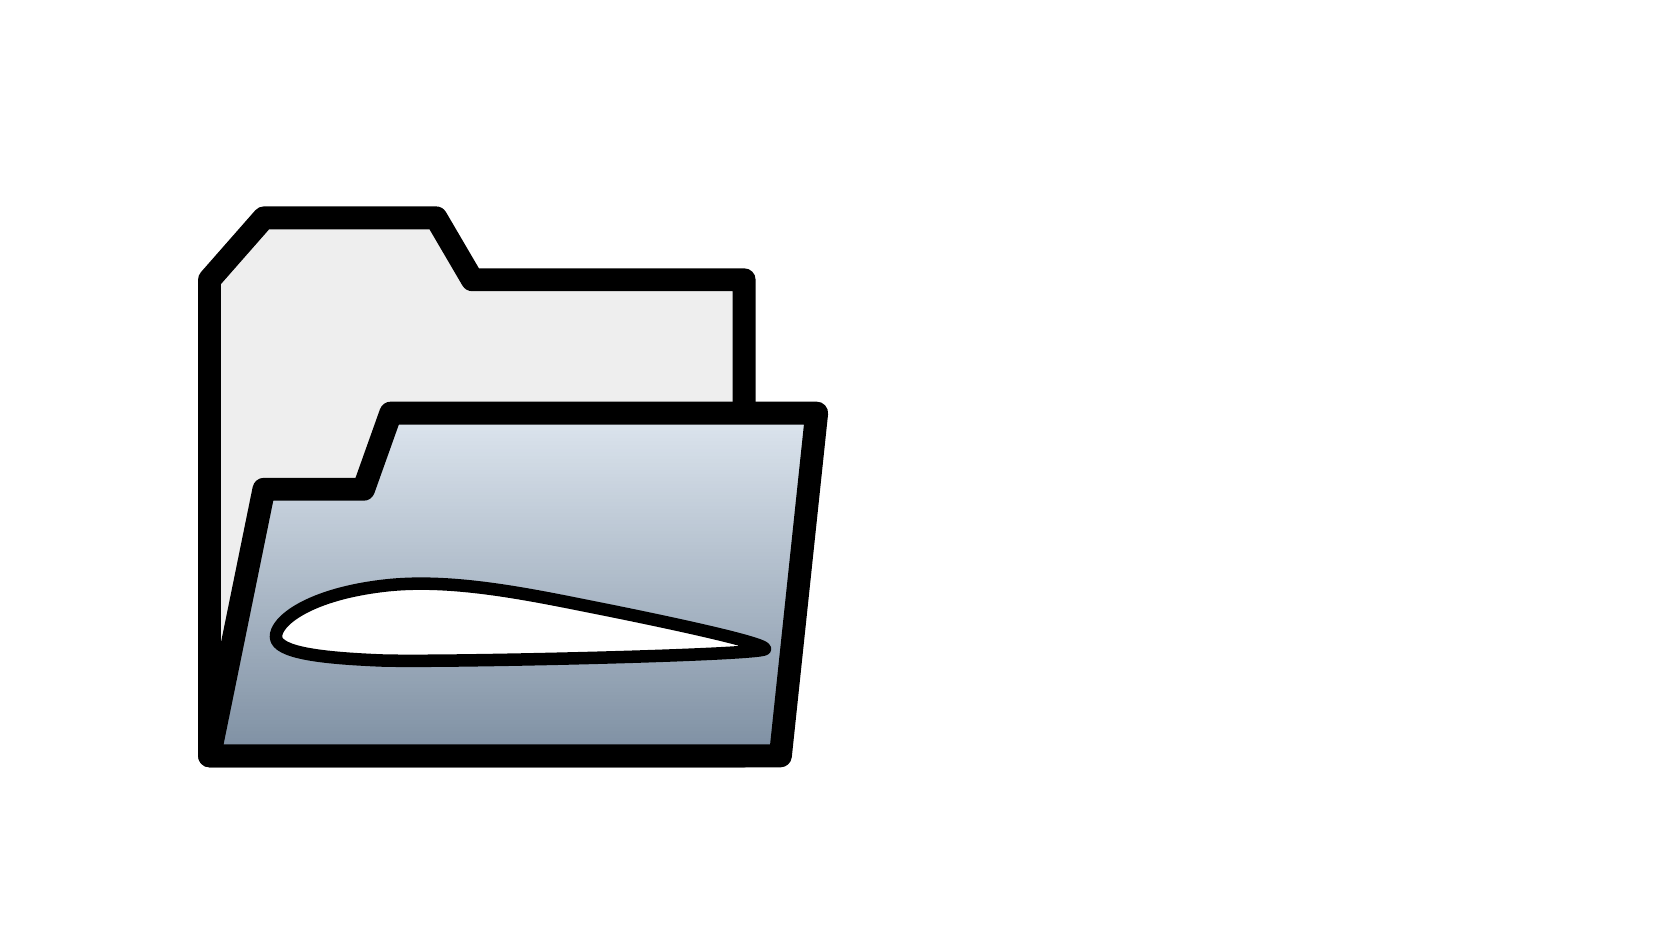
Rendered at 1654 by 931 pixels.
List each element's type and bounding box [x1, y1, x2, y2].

text_box [209, 217, 817, 756]
